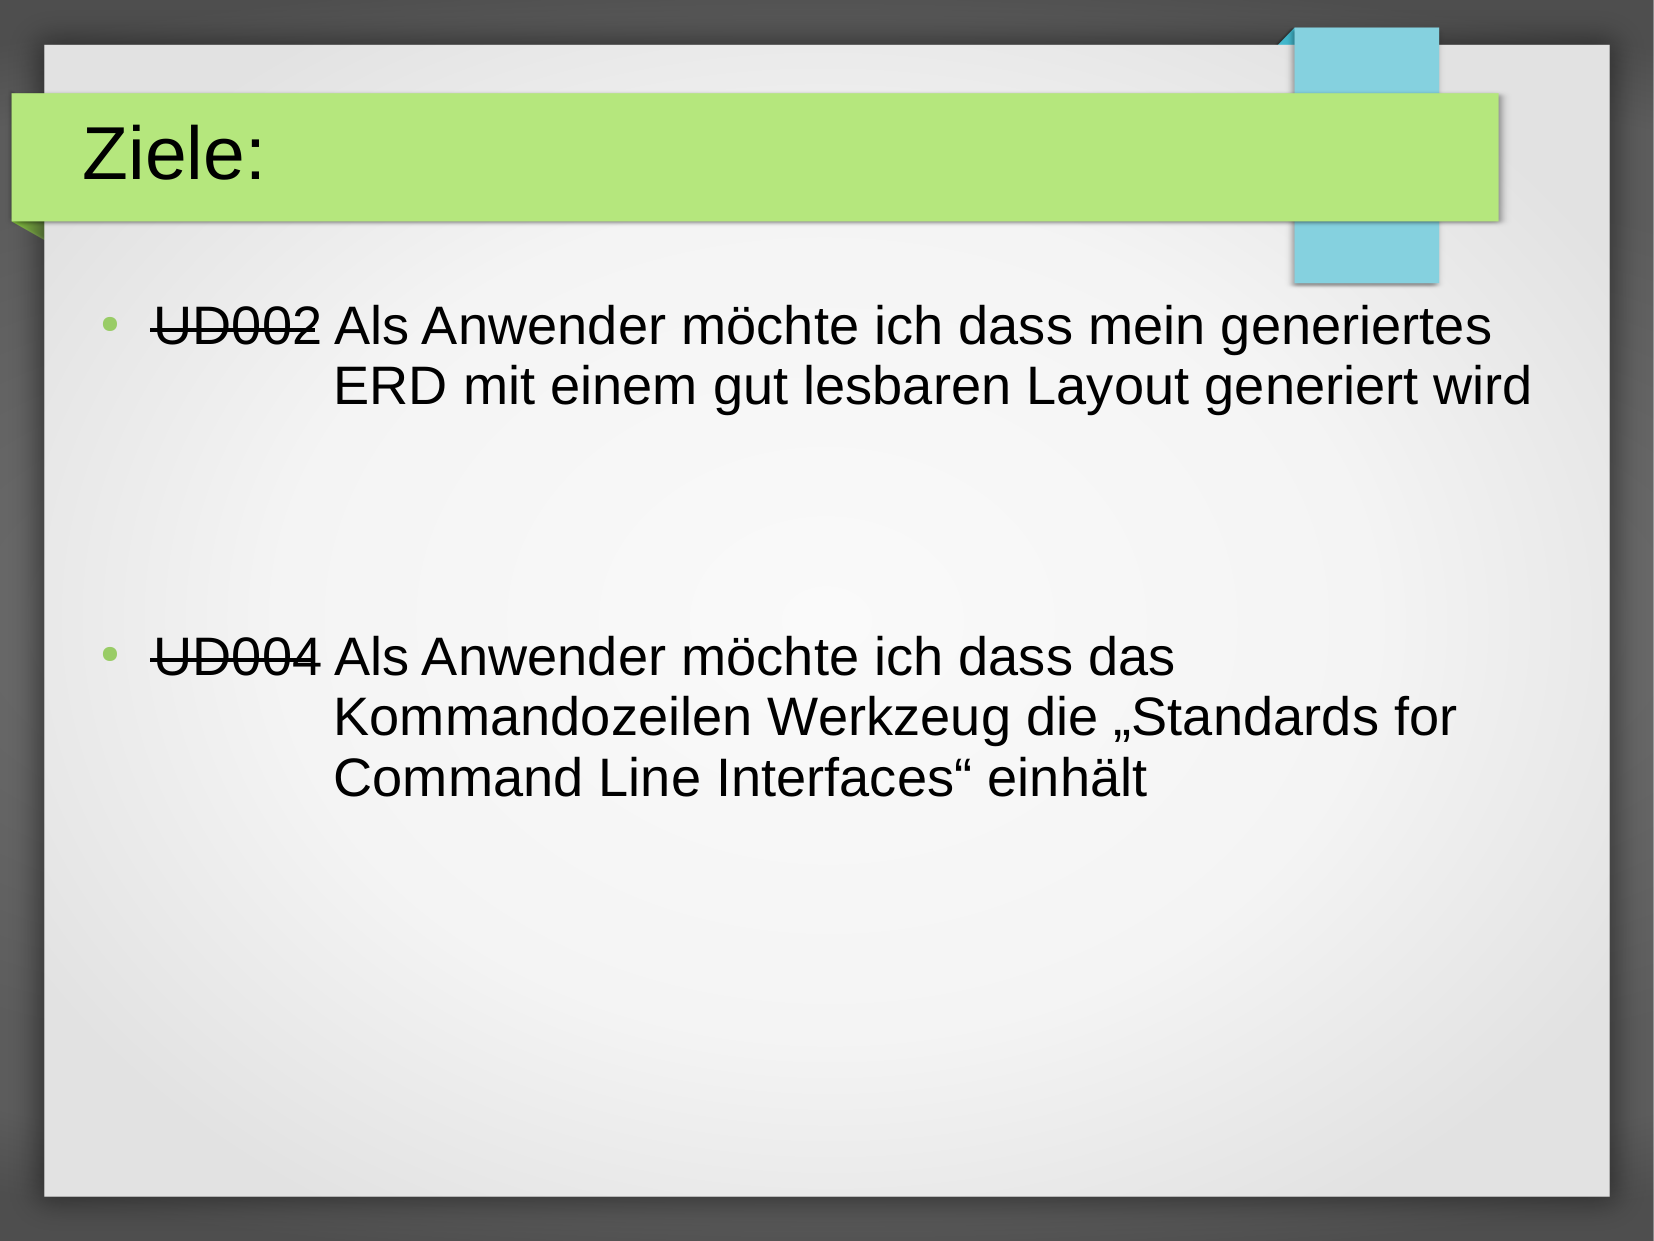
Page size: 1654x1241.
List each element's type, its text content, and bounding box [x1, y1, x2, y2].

title Ziele: [82, 94, 1264, 213]
list UD002 Als Anwender möchte ich dass mein generiertes ERD mit einem gut lesbaren Layout generiert wird UD004 Als Anwender möchte ich dass das Kommandozeilen Werkzeug die „Standards for Command Line Interfaces“ einhält [82, 295, 1571, 1015]
picture [0, 0, 1654, 1241]
